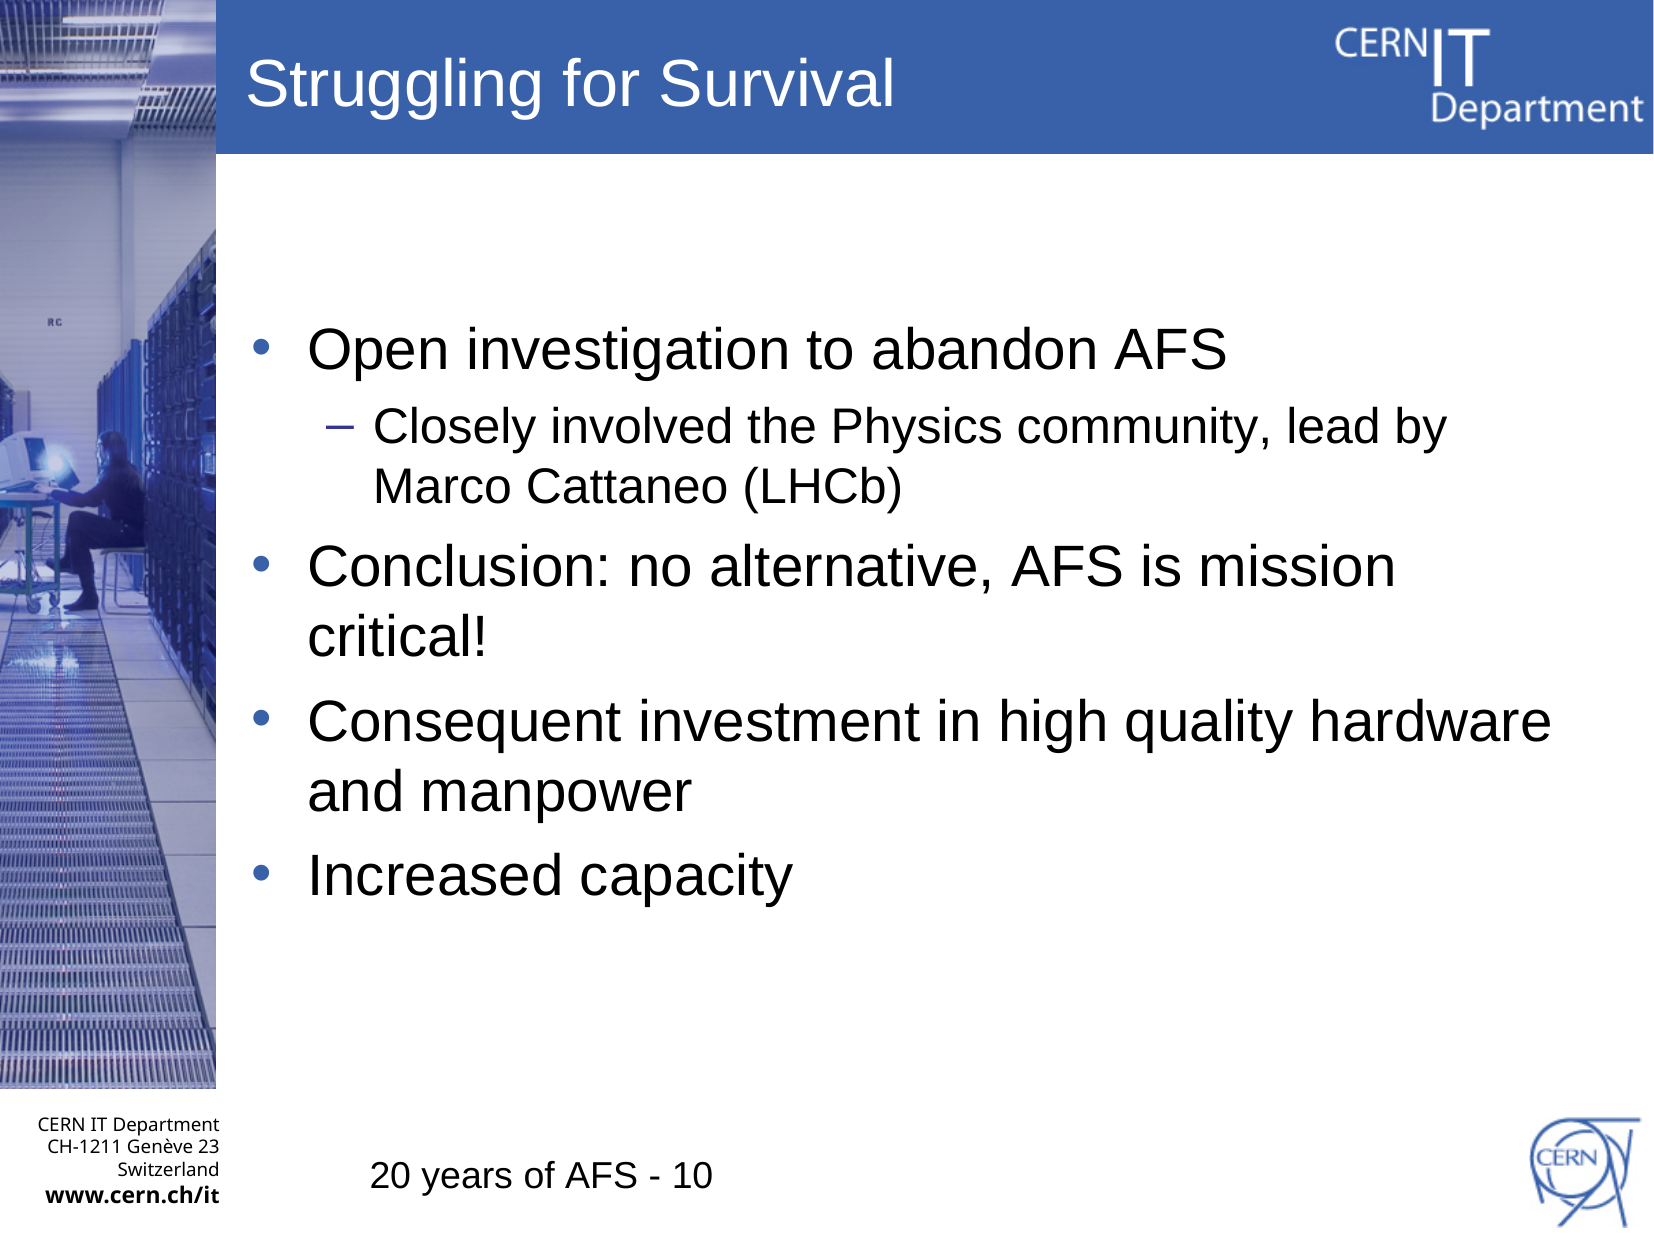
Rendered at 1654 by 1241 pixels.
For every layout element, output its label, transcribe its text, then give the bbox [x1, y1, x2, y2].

title Struggling for Survival [230, 12, 1270, 148]
picture [1529, 1116, 1642, 1228]
picture [216, 0, 1654, 154]
list Open investigation to abandon AFS Closely involved the Physics community, lead by Marco Cattaneo (LHCb) Conclusion: no alternative, AFS is mission critical! Consequent investment in high quality hardware and manpower Increased capacity [236, 303, 1607, 1123]
